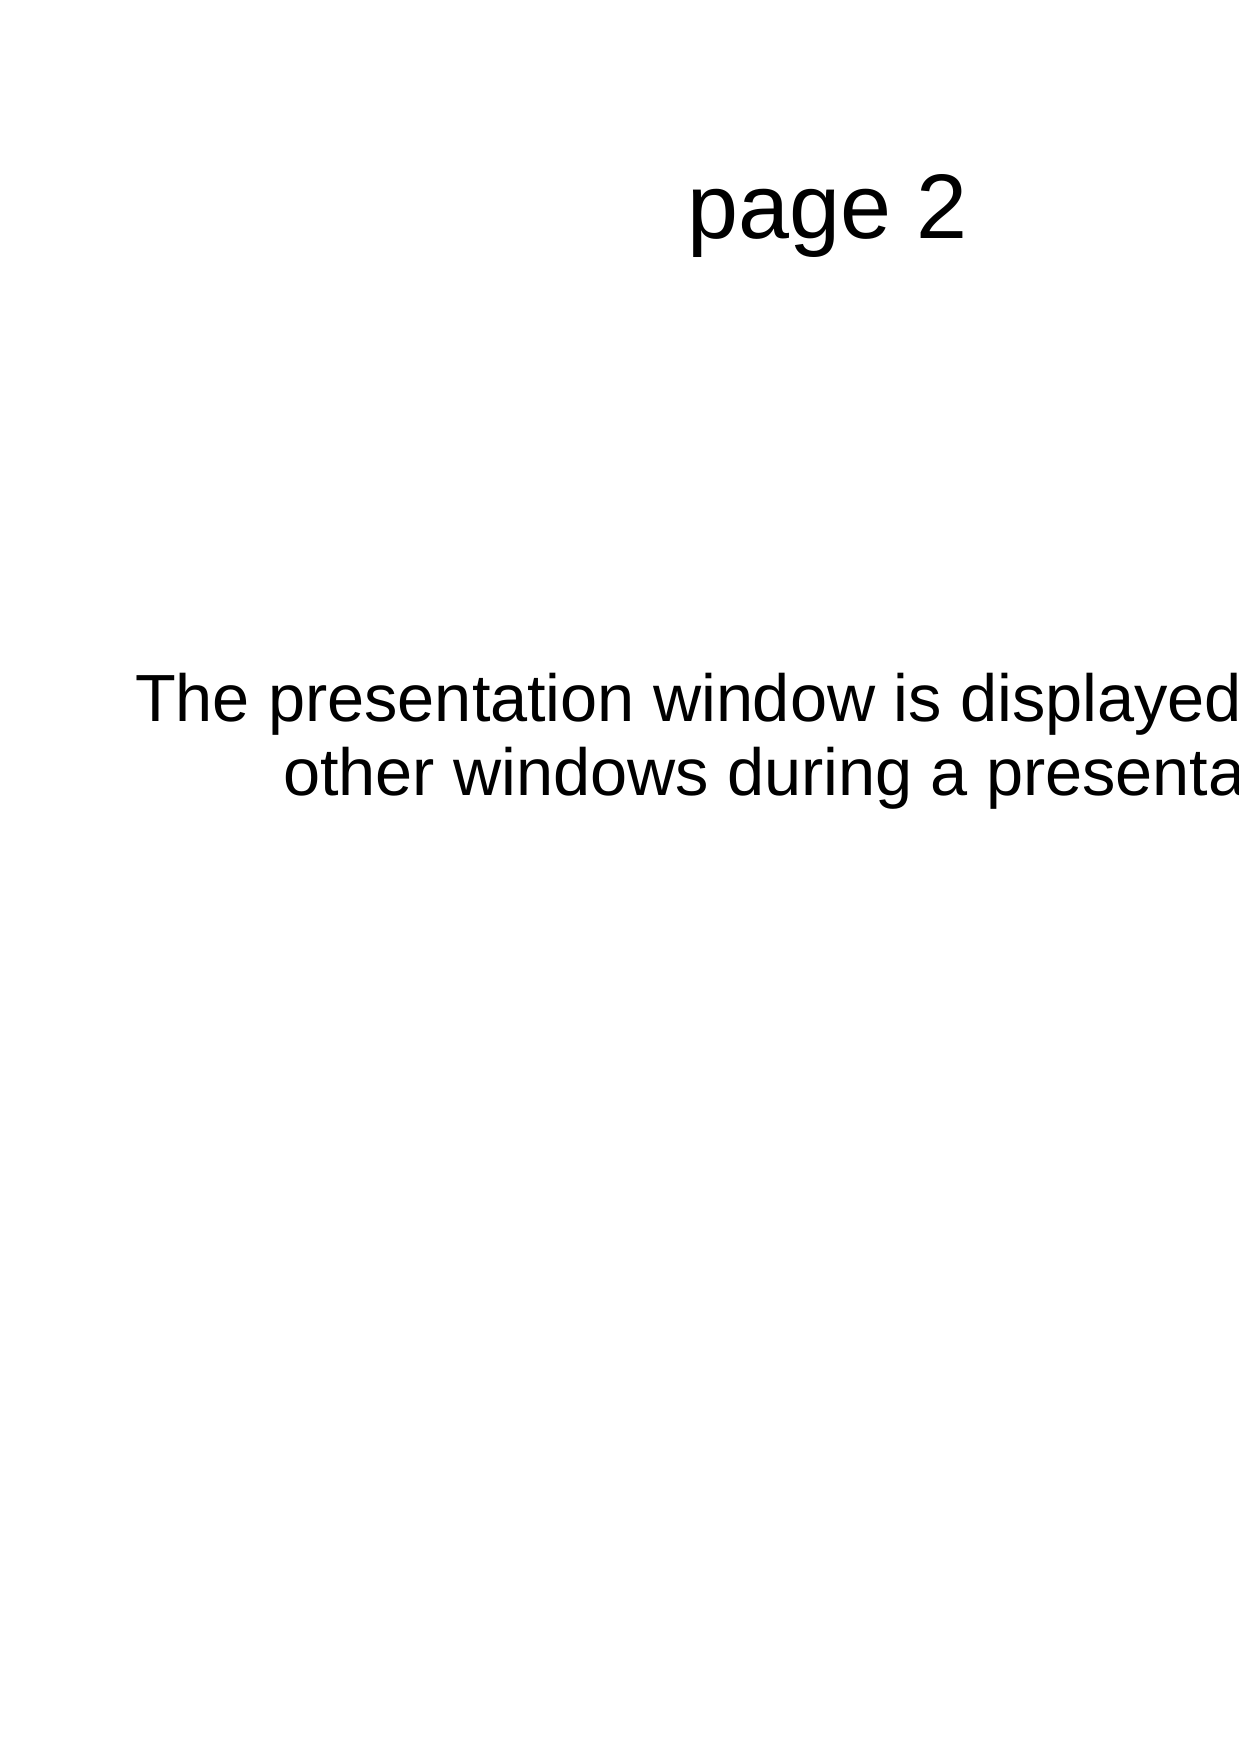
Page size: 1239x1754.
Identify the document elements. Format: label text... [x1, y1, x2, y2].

title page 2 [121, 102, 1239, 311]
subtitle The presentation window is displayed on top of other windows during a presentation. [121, 344, 1239, 1127]
